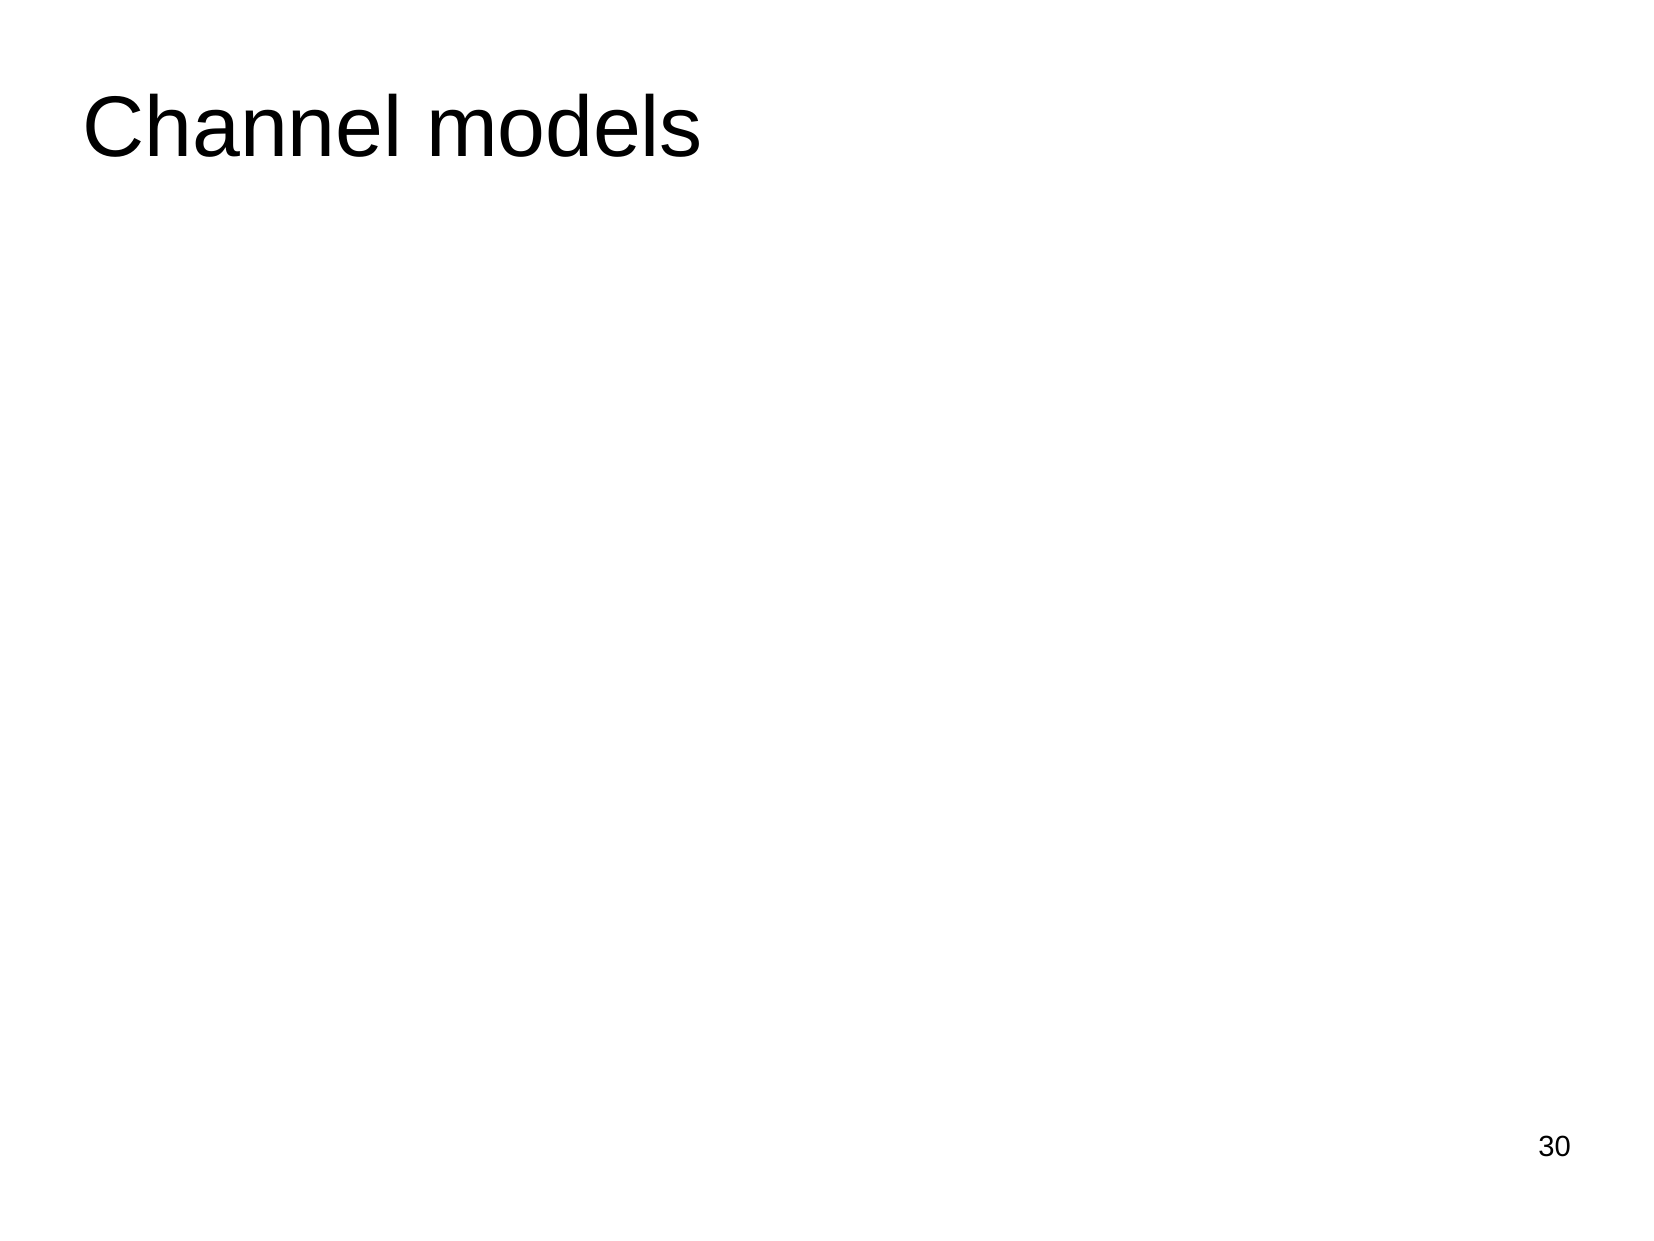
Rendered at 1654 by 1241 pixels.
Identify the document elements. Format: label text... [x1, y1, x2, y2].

title Channel models [82, 49, 1571, 204]
